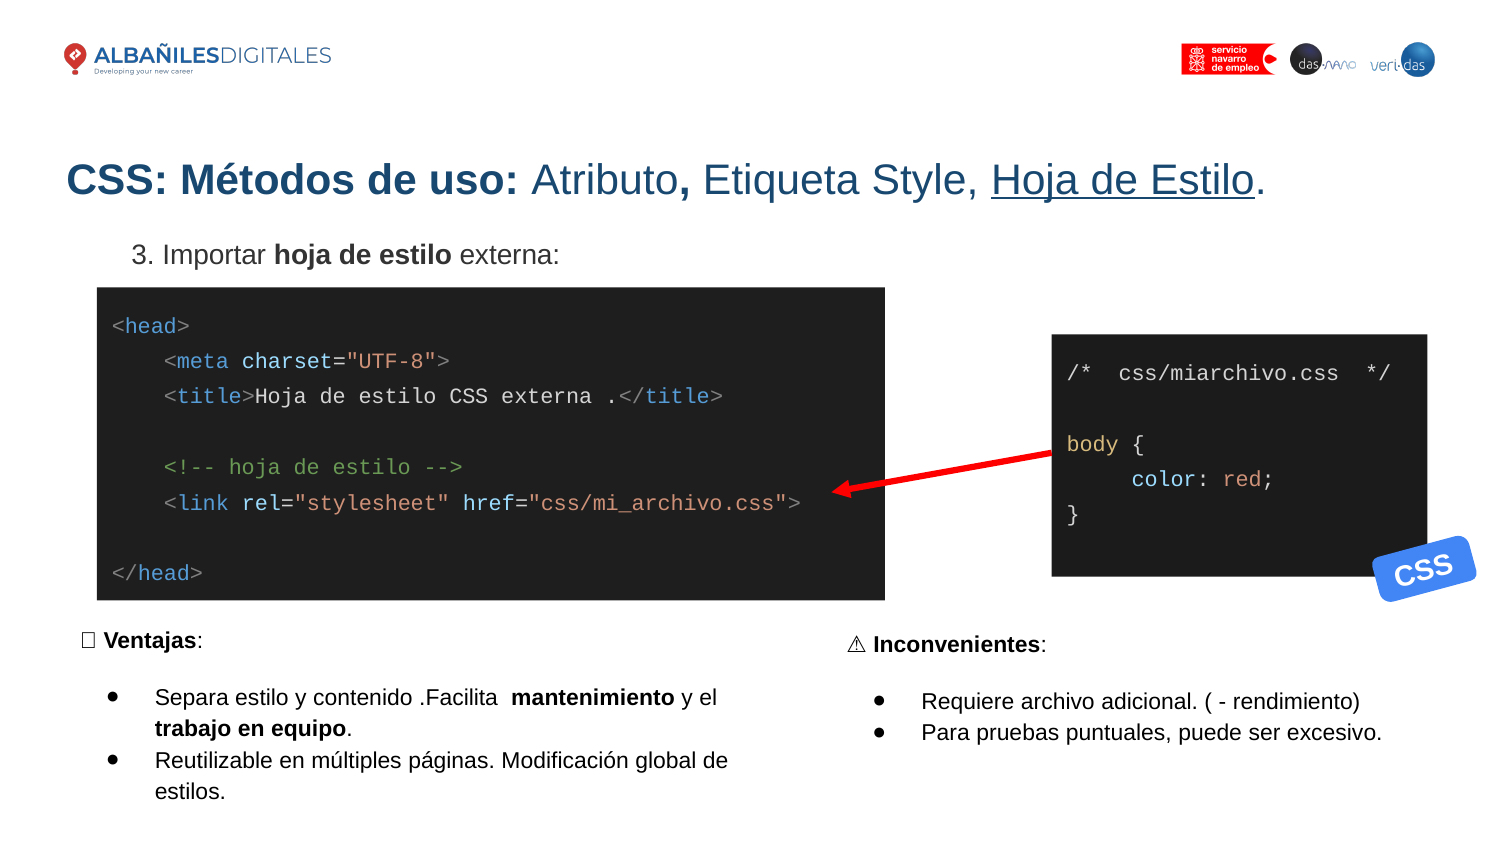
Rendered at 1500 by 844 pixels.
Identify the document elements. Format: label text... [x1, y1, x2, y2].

text_box /* css/miarchivo.css */ body { color: red; } [1051, 334, 1428, 577]
text_box 3. Importar hoja de estilo externa: [116, 221, 658, 287]
picture [1370, 42, 1435, 77]
text_box ⚠️ Inconvenientes: Requiere archivo adicional. ( - rendimiento) Para pruebas puntuales, puede ser excesivo. [831, 610, 1459, 778]
picture [64, 43, 332, 75]
text_box CSS [1372, 535, 1477, 602]
text_box ✅ Ventajas: Separa estilo y contenido .Facilita mantenimiento y el trabajo en equipo. Reutilizable en múltiples páginas. Modificación global de estilos. [64, 610, 766, 778]
text_box <head> <meta charset="UTF-8"> <title>Hoja de estilo CSS externa .</title> <!-- hoja de estilo --> <link rel="stylesheet" href="css/mi_archivo.css"> </head> [96, 287, 885, 601]
picture [1181, 43, 1277, 75]
picture [1290, 43, 1356, 75]
text_box CSS: Métodos de uso: Atributo, Etiqueta Style, Hoja de Estilo. [66, 141, 1428, 297]
